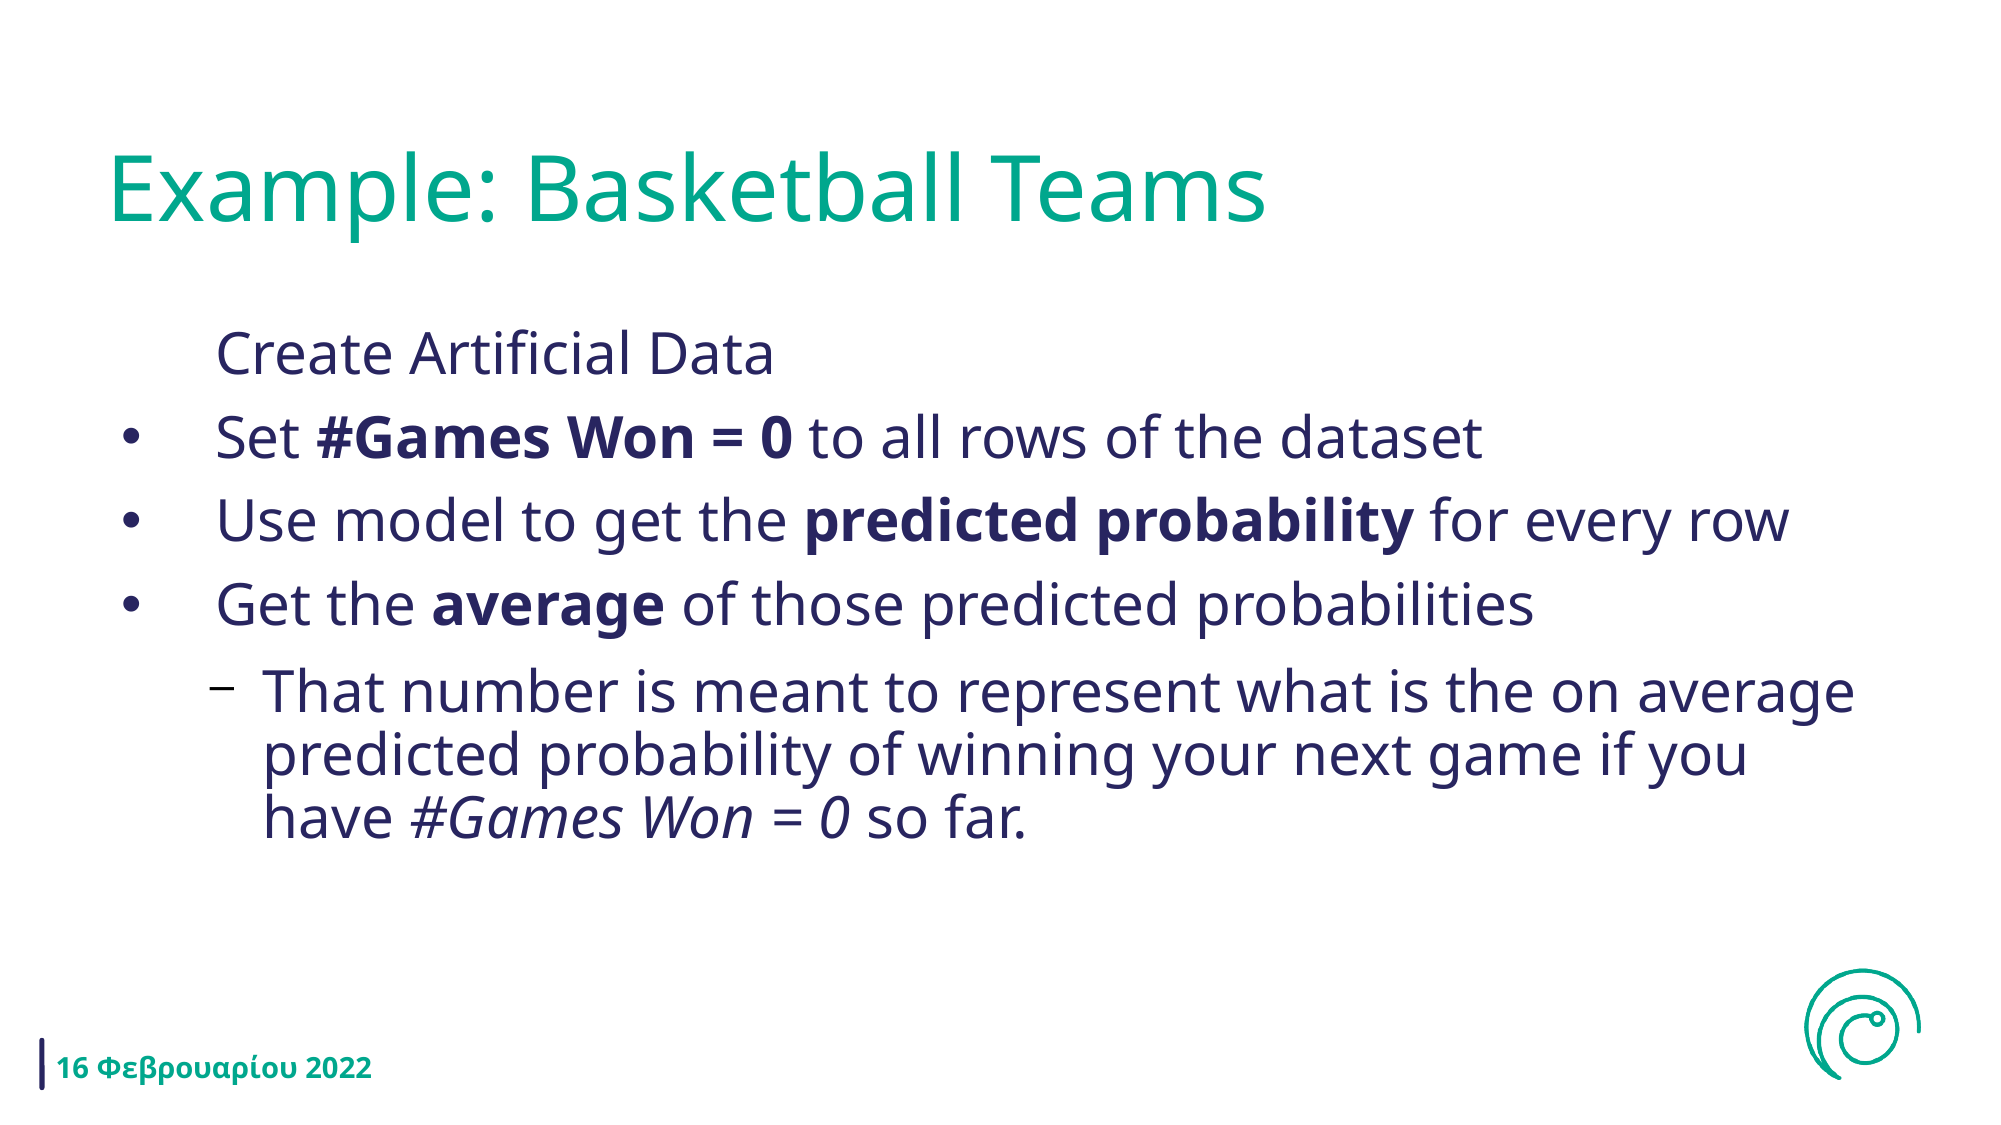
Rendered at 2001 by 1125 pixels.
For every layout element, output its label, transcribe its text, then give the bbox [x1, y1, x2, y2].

title Example: Basketball Teams [91, 82, 1876, 300]
picture [1804, 968, 1921, 1080]
list Create Artificial Data Set #Games Won = 0 to all rows of the dataset Use model to get the predicted probability for every row Get the average of those predicted probabilities That number is meant to represent what is the on average predicted probability of winning your next game if you have #Games Won = 0 so far. [106, 316, 1879, 1031]
